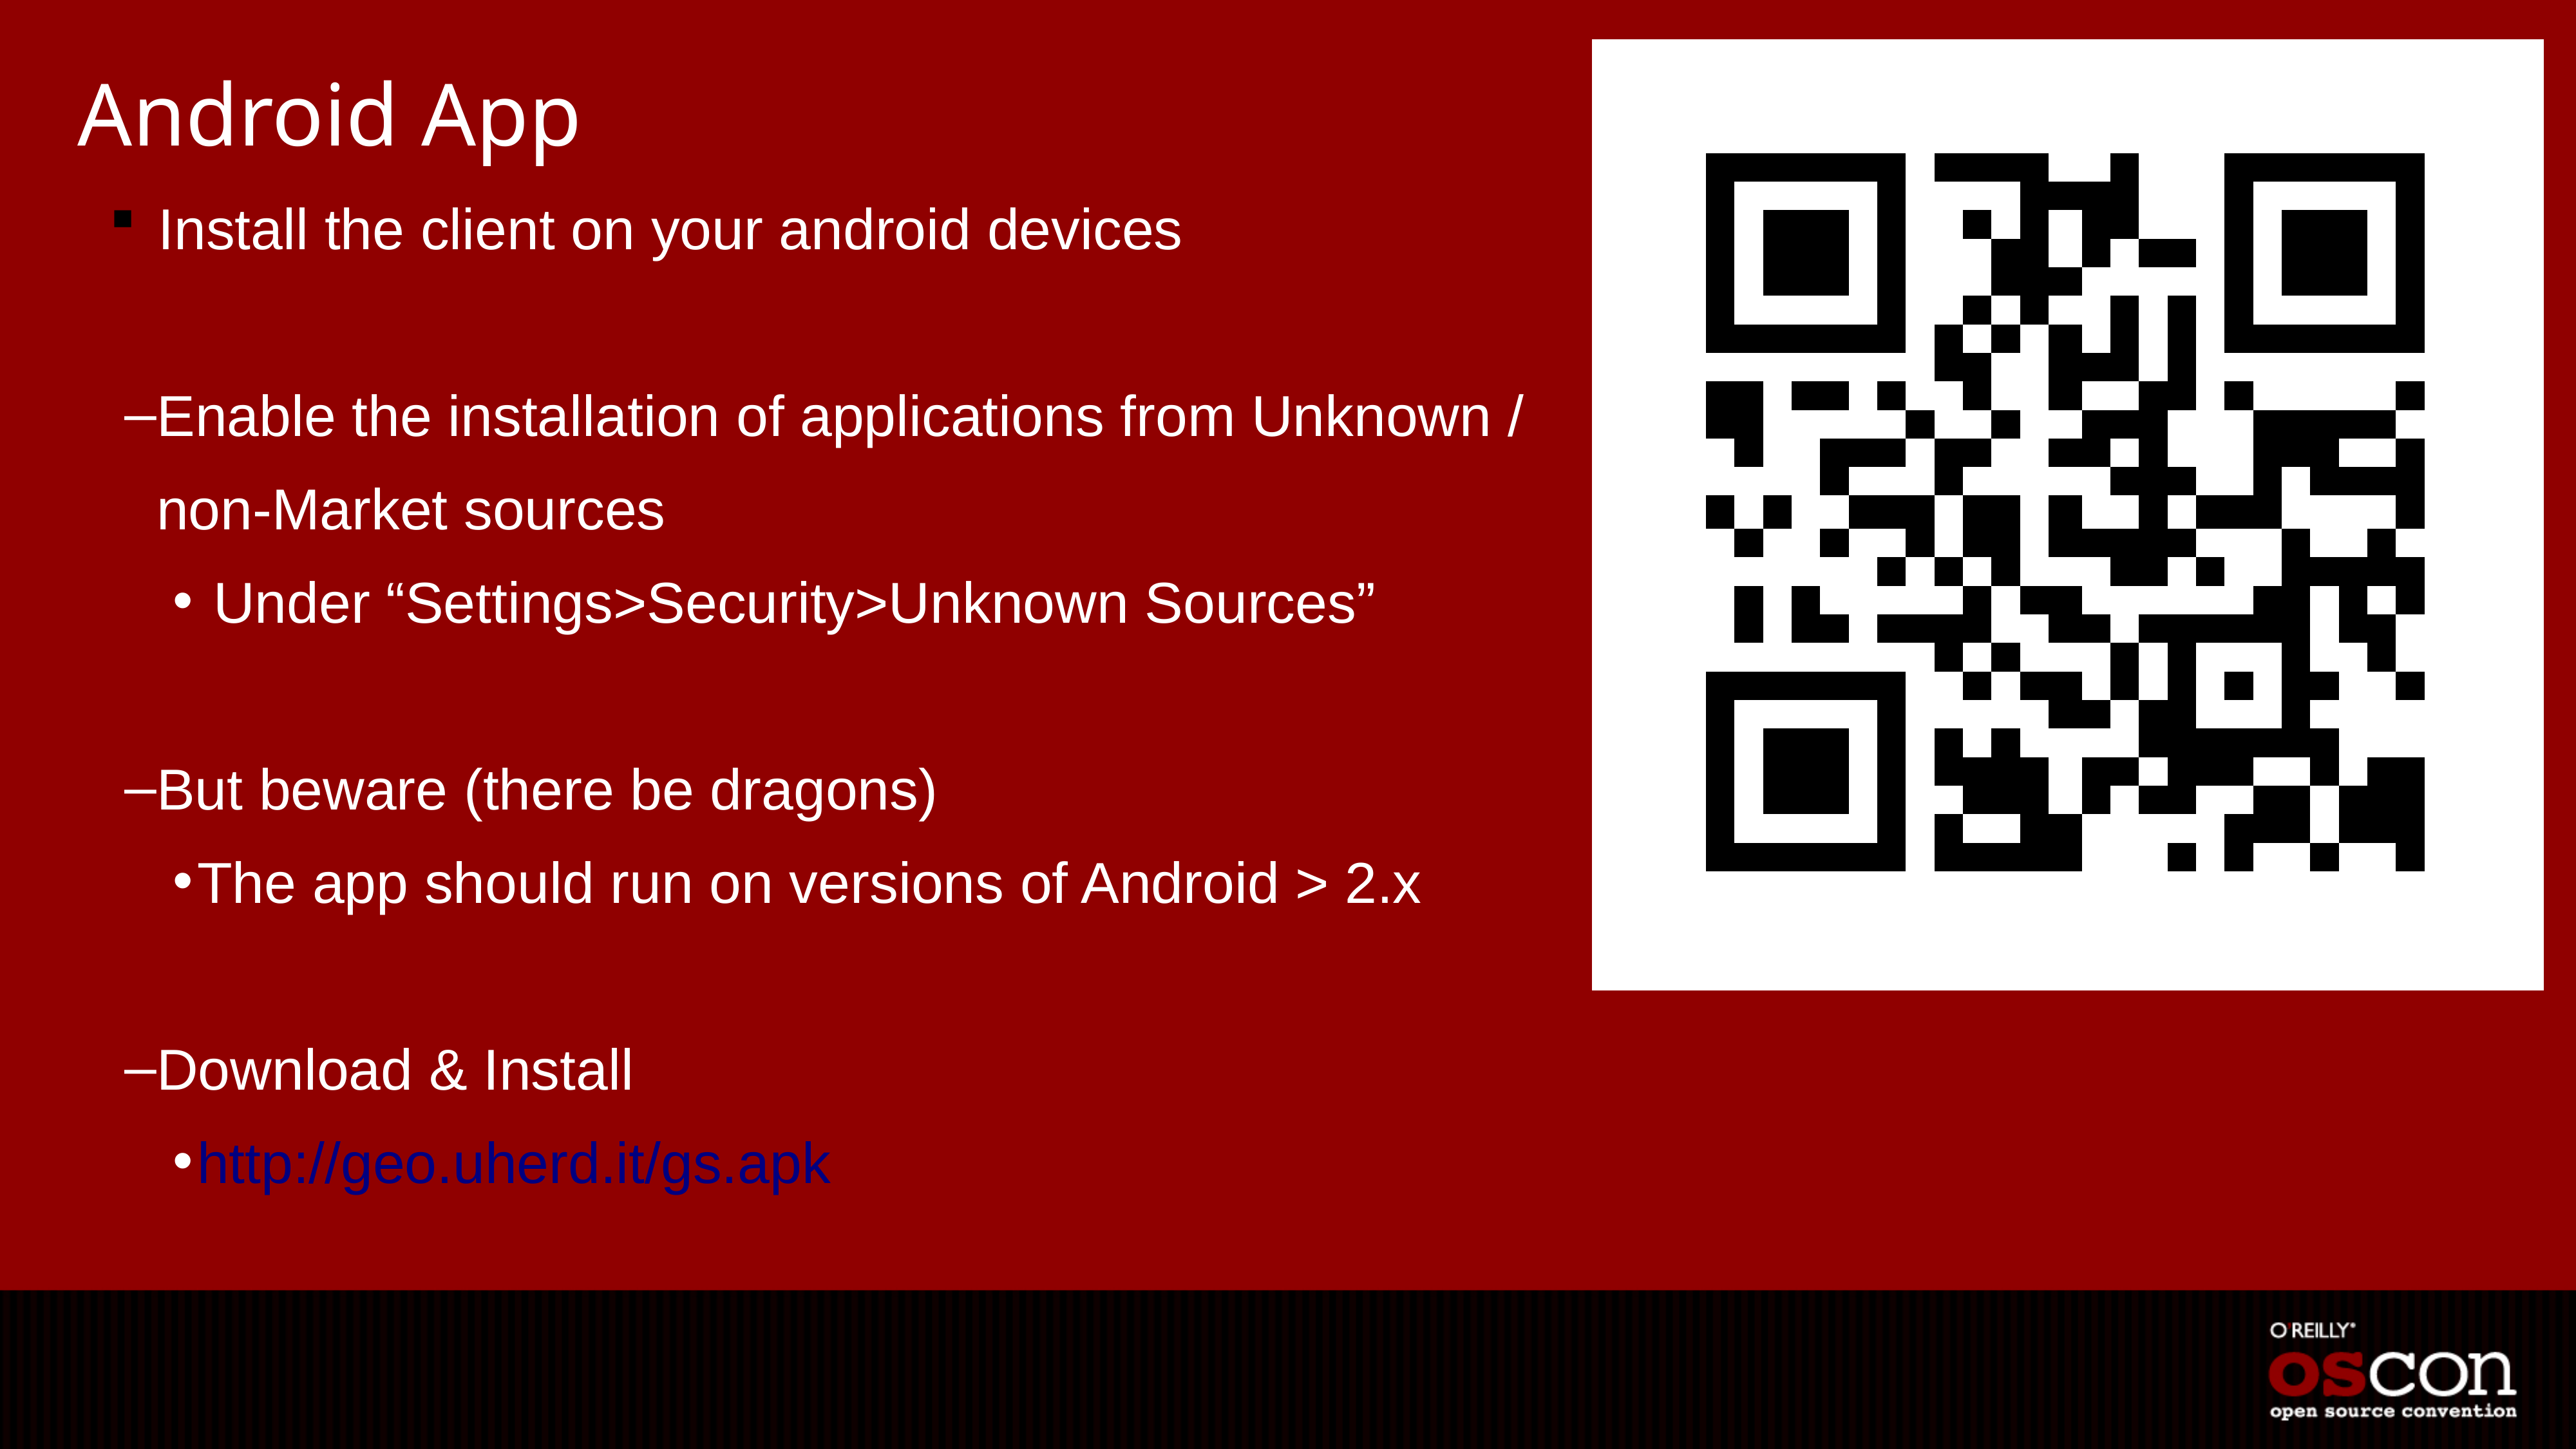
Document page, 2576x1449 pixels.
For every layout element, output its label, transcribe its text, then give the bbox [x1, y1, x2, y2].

picture [0, 0, 2576, 1449]
title Android App [72, 24, 2501, 199]
list Install the client on your android devices Enable the installation of applications from Unknown / non-Market sources Under “Settings>Security>Unknown Sources” But beware (there be dragons) The app should run on versions of Android > 2.x Download & Install http://geo.uherd.it/gs.apk [76, 191, 1739, 1449]
